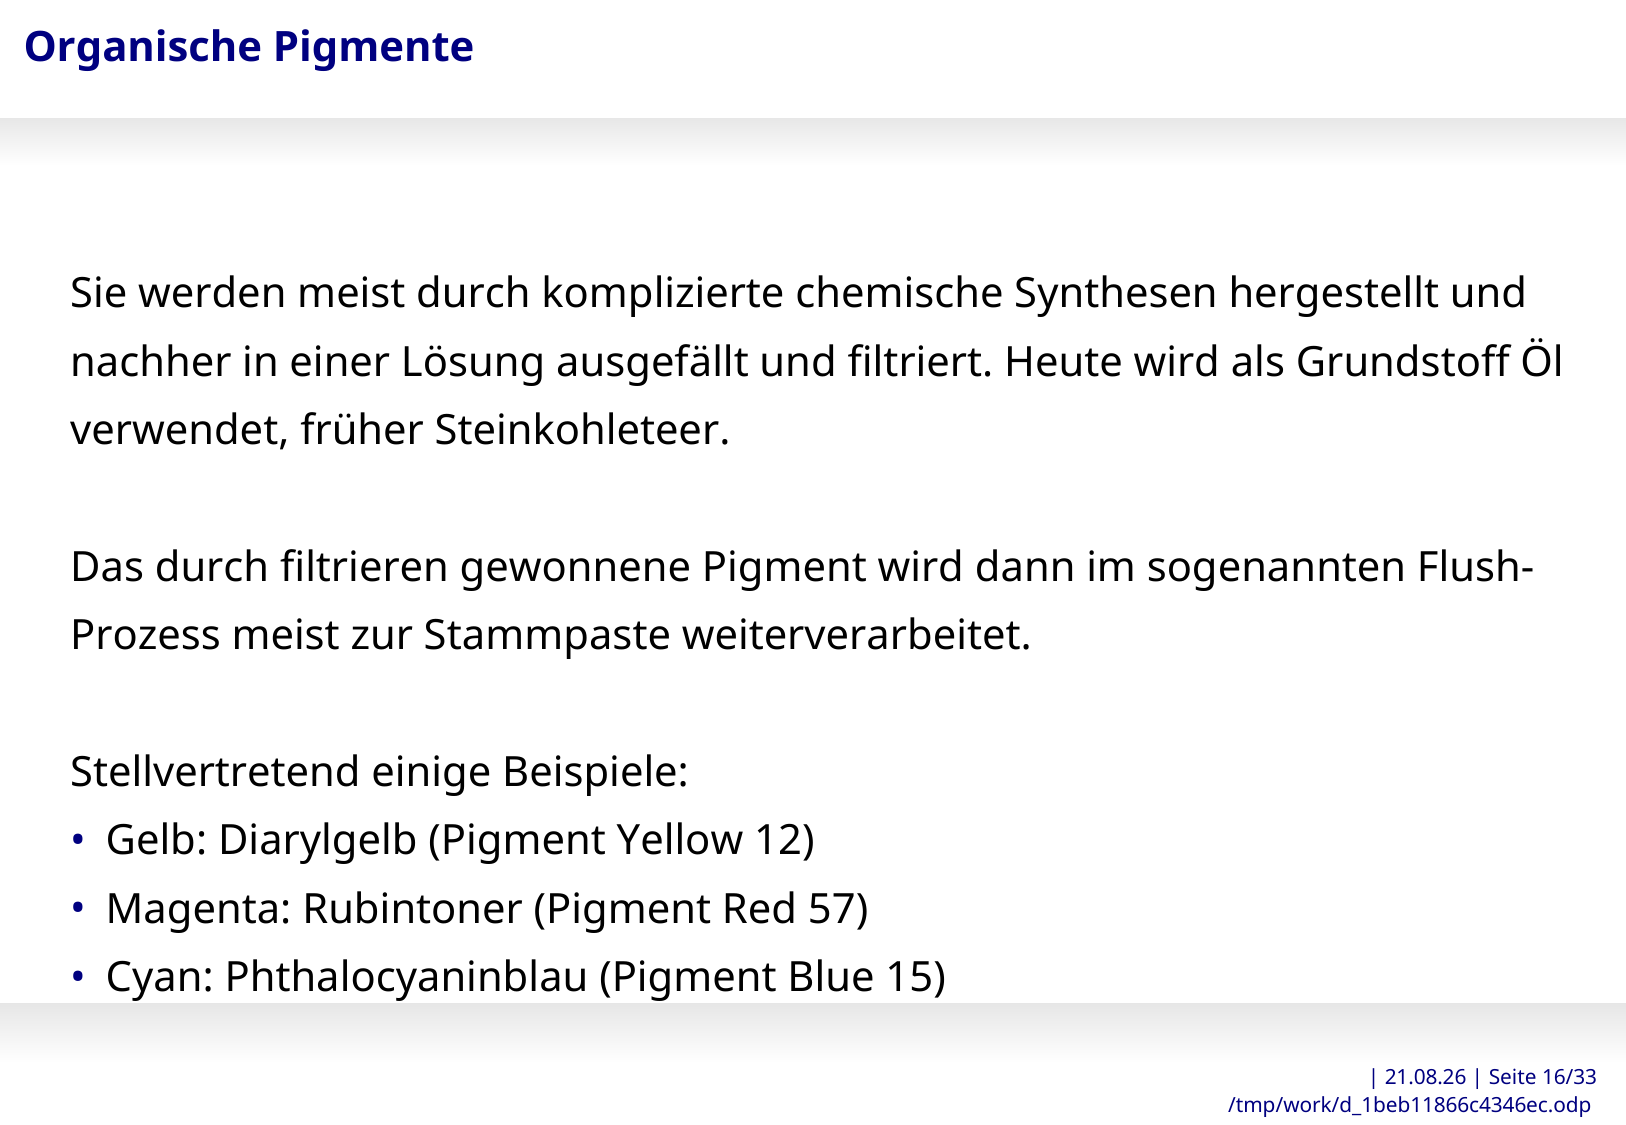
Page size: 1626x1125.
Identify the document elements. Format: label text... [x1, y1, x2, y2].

list Sie werden meist durch komplizierte chemische Synthesen hergestellt und nachher in einer Lösung ausgefällt und filtriert. Heute wird als Grundstoff Öl verwendet, früher Steinkohleteer. Das durch filtrieren gewonnene Pigment wird dann im sogenannten Flush-Prozess meist zur Stammpaste weiterverarbeitet. Stellvertretend einige Beispiele: Gelb: Diarylgelb (Pigment Yellow 12) Magenta: Rubintoner (Pigment Red 57) Cyan: Phthalocyaninblau (Pigment Blue 15) [23, 251, 1588, 989]
title Organische Pigmente [23, 5, 1600, 154]
